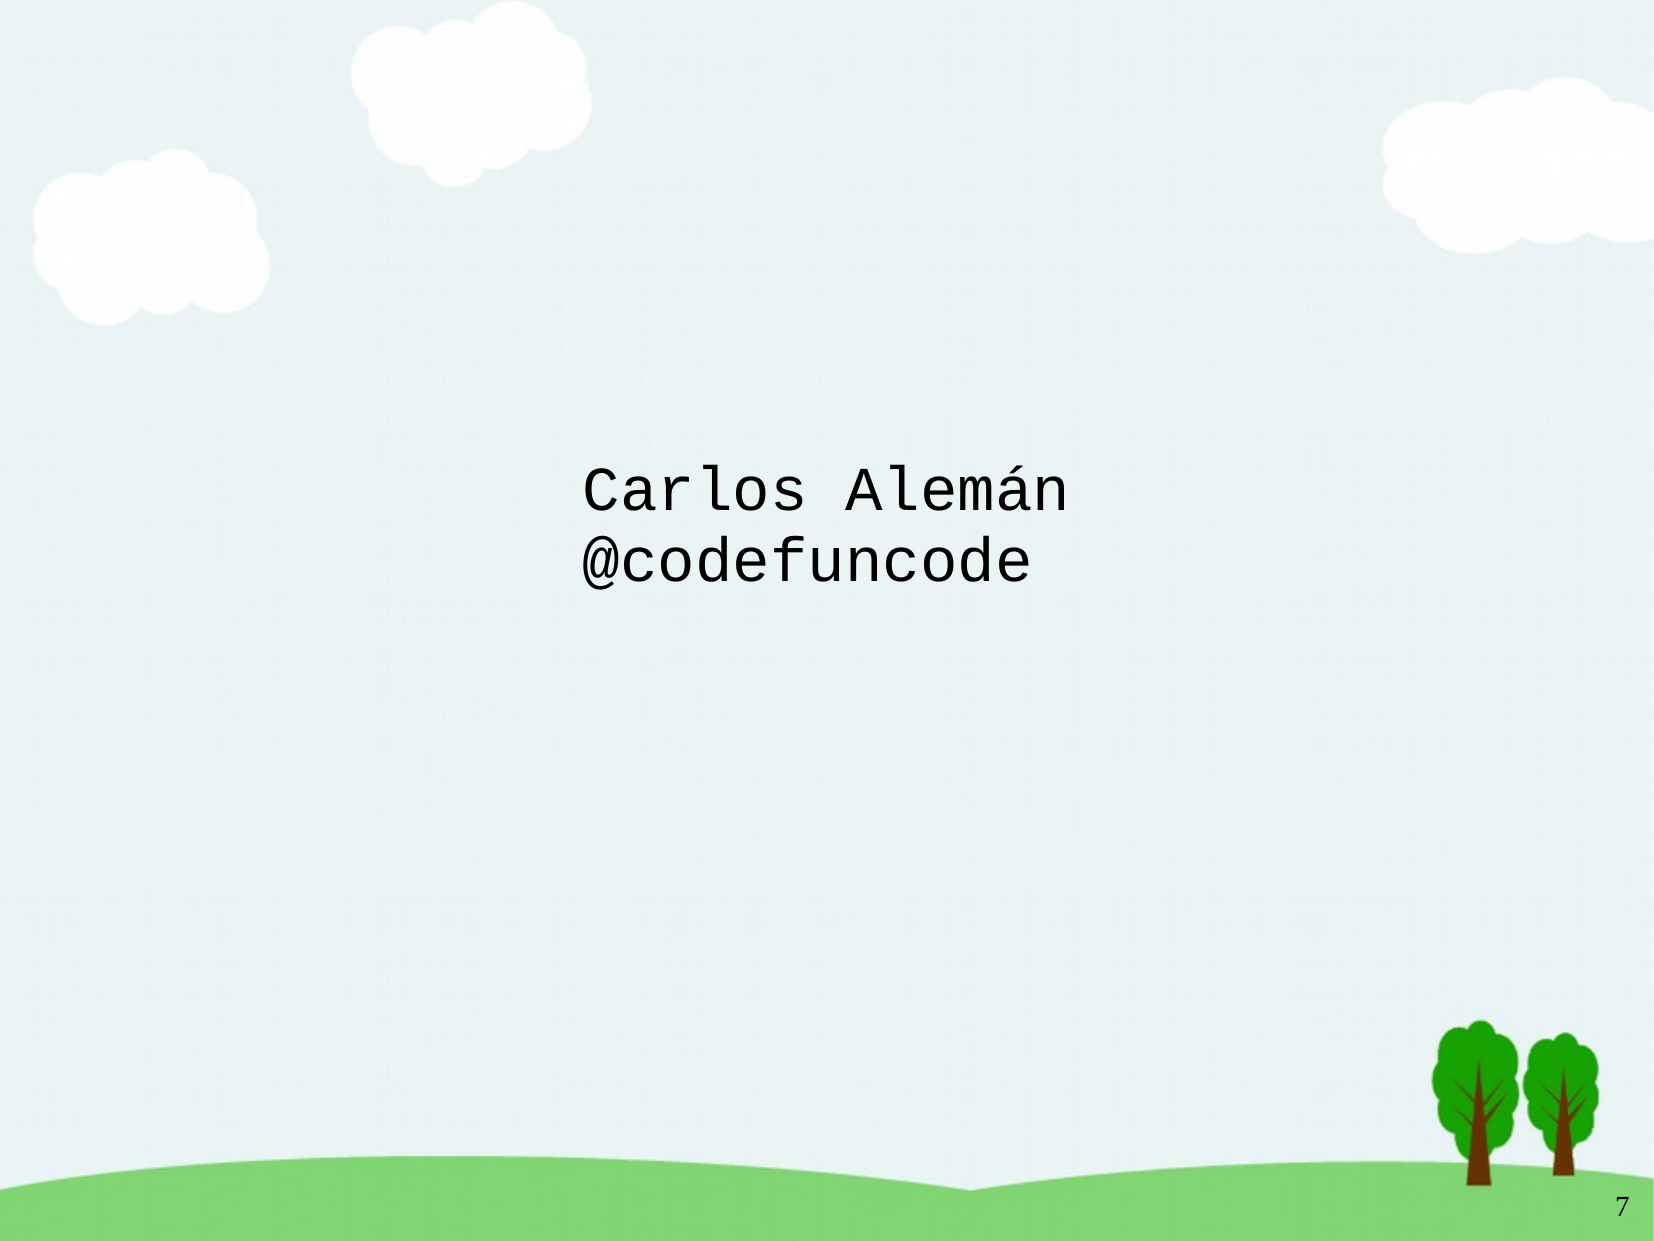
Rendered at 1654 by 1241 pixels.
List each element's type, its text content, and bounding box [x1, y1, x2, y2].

subtitle Carlos Alemán @codefuncode [82, 49, 1571, 1010]
picture [0, 0, 1654, 1241]
